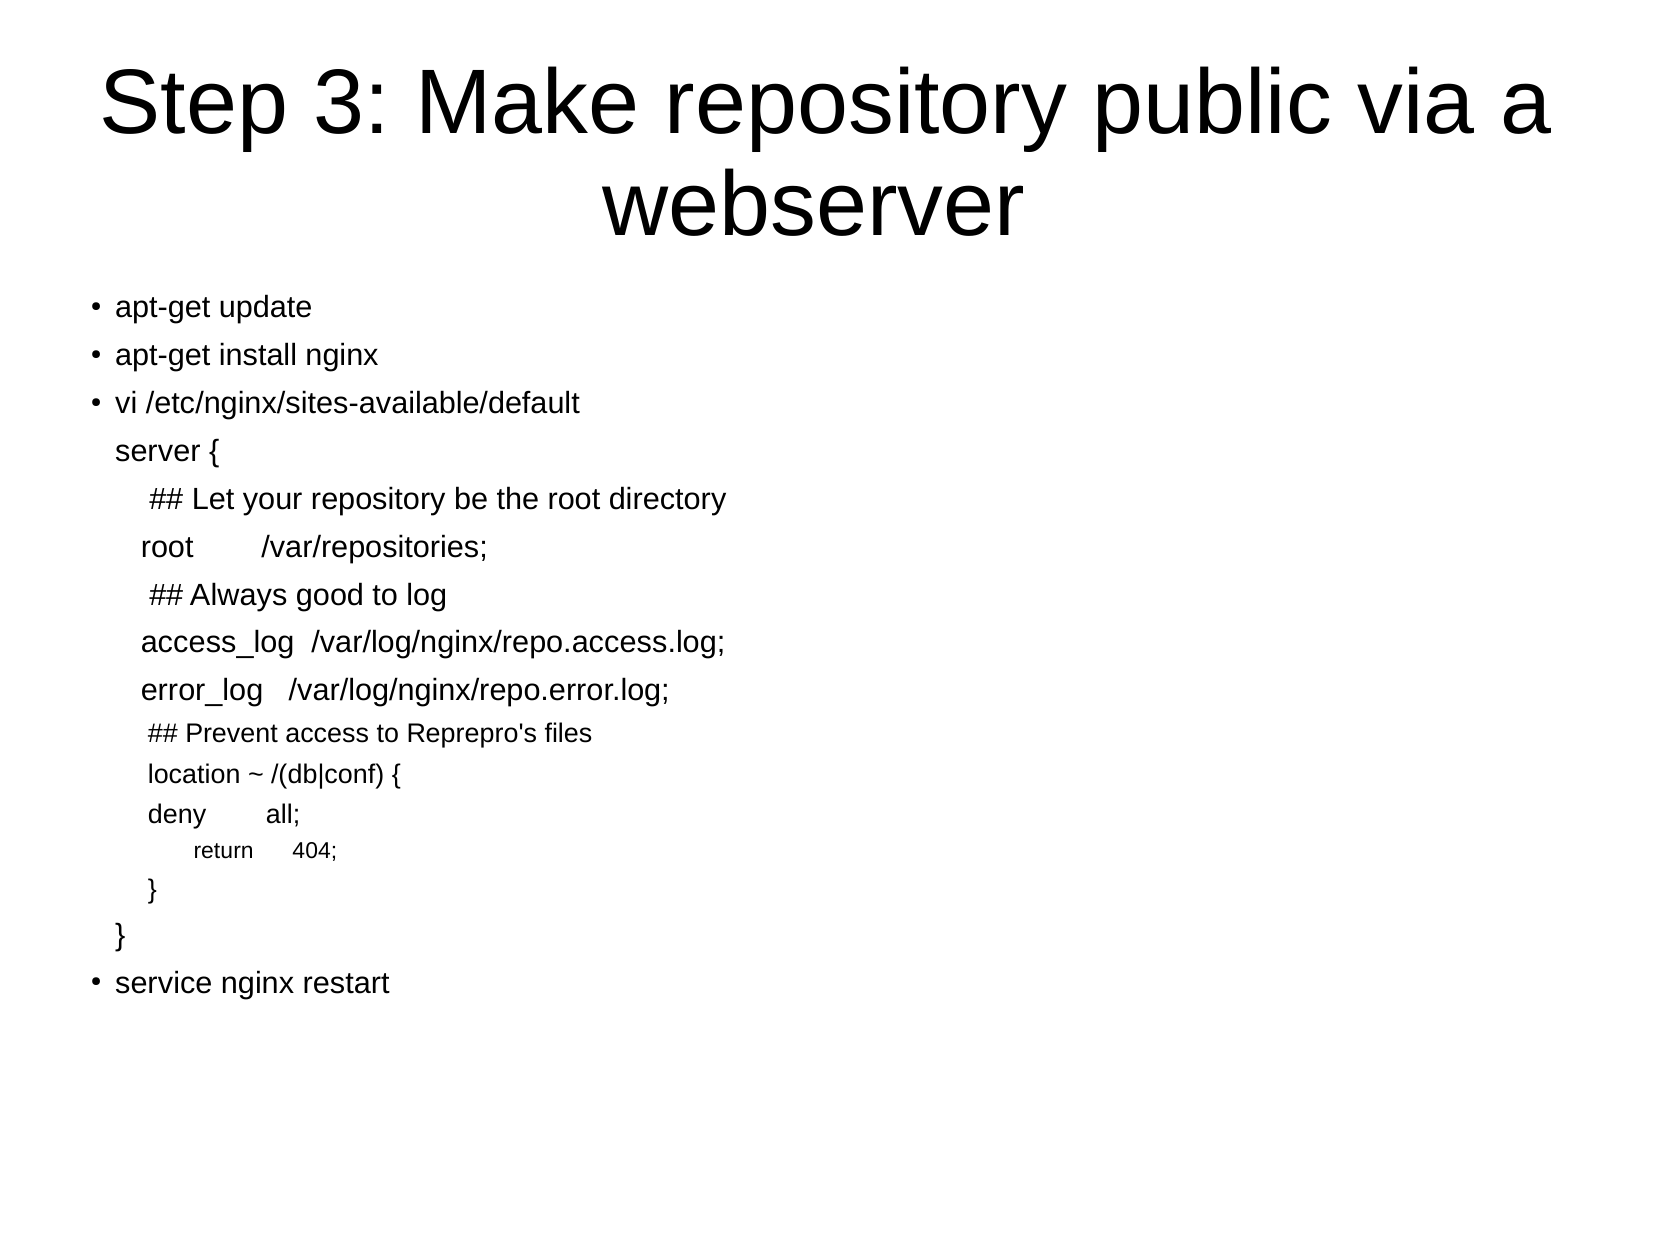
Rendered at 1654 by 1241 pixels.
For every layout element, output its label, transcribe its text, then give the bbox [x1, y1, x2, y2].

title Step 3: Make repository public via a webserver [82, 49, 1571, 257]
list apt-get update apt-get install nginx vi /etc/nginx/sites-available/default server { ## Let your repository be the root directory root /var/repositories; ## Always good to log access_log /var/log/nginx/repo.access.log; error_log /var/log/nginx/repo.error.log; ## Prevent access to Reprepro's files location ~ /(db|conf) { deny all; return 404; } } service nginx restart [82, 290, 1571, 1010]
